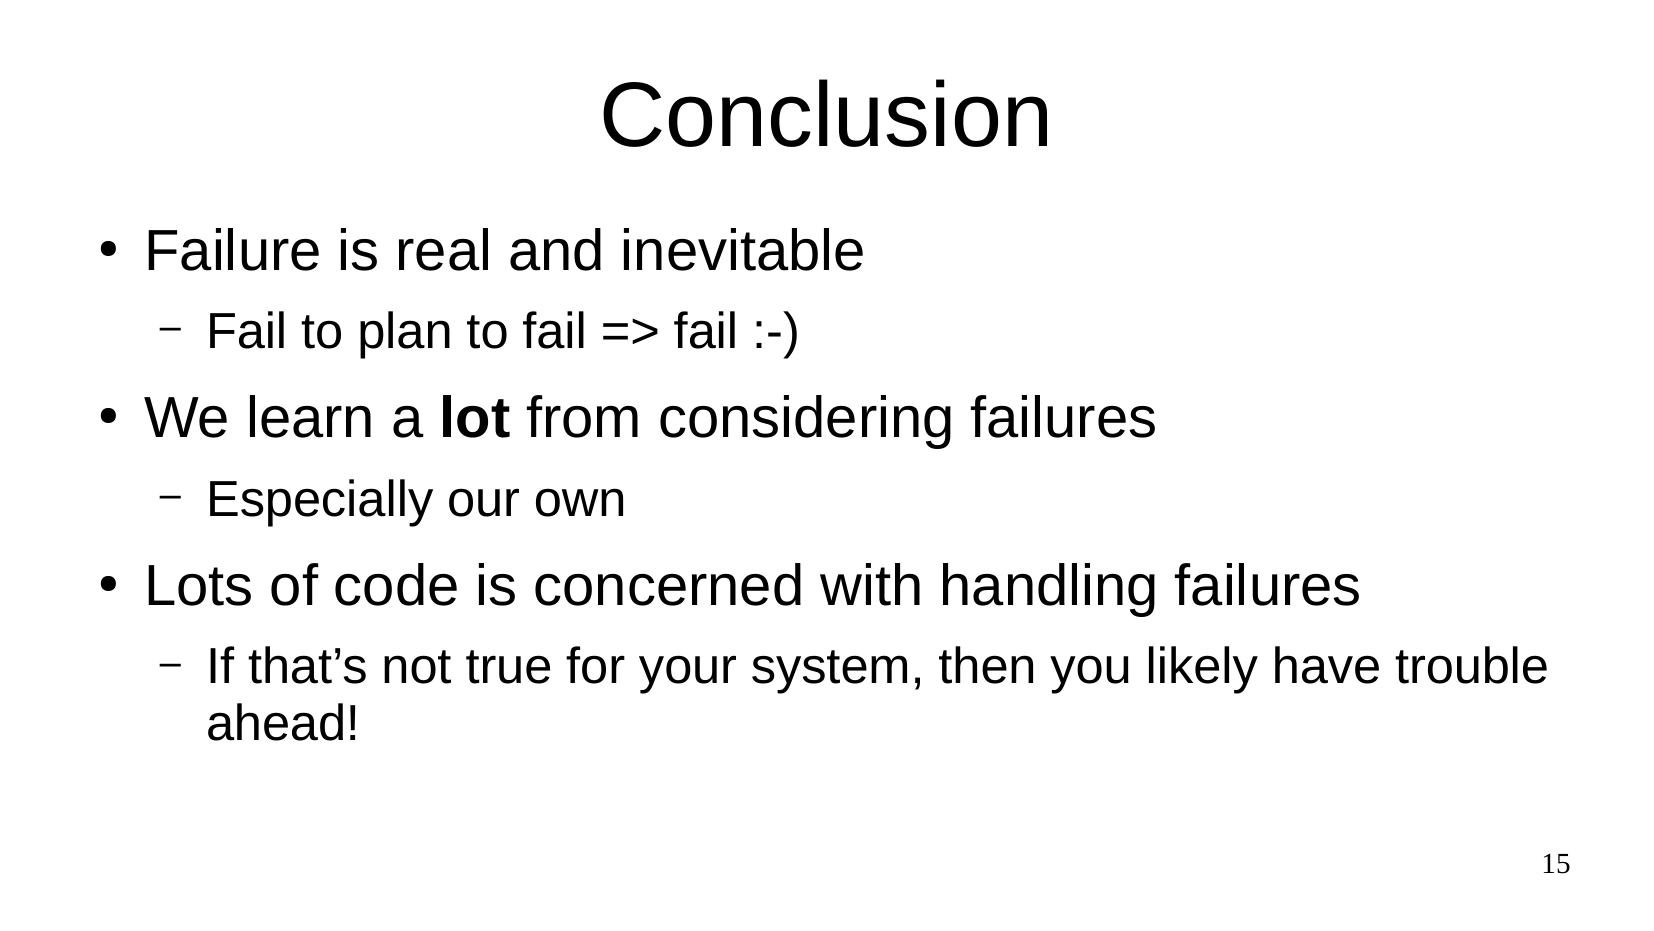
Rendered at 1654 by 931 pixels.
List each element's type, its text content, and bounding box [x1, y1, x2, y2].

list Failure is real and inevitable Fail to plan to fail => fail :-) We learn a lot from considering failures Especially our own Lots of code is concerned with handling failures If that’s not true for your system, then you likely have trouble ahead! [82, 217, 1571, 758]
title Conclusion [82, 37, 1571, 193]
